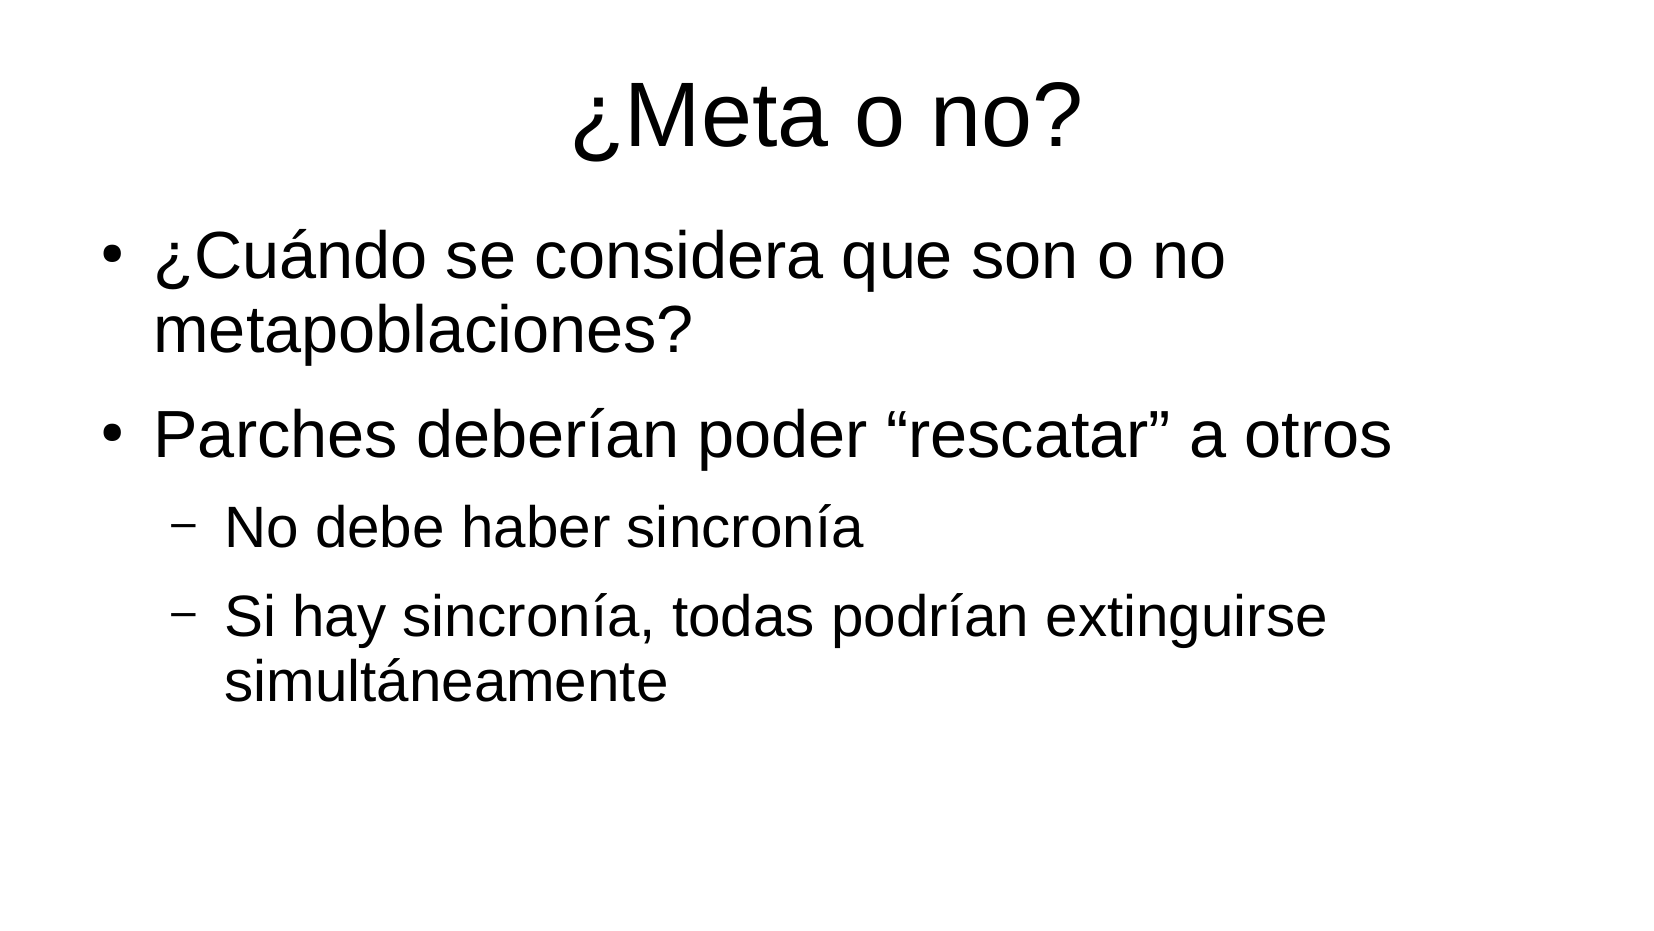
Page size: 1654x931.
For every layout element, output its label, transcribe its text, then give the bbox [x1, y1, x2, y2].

title ¿Meta o no? [82, 37, 1571, 193]
list ¿Cuándo se considera que son o no metapoblaciones? Parches deberían poder “rescatar” a otros No debe haber sincronía Si hay sincronía, todas podrían extinguirse simultáneamente [82, 217, 1571, 758]
